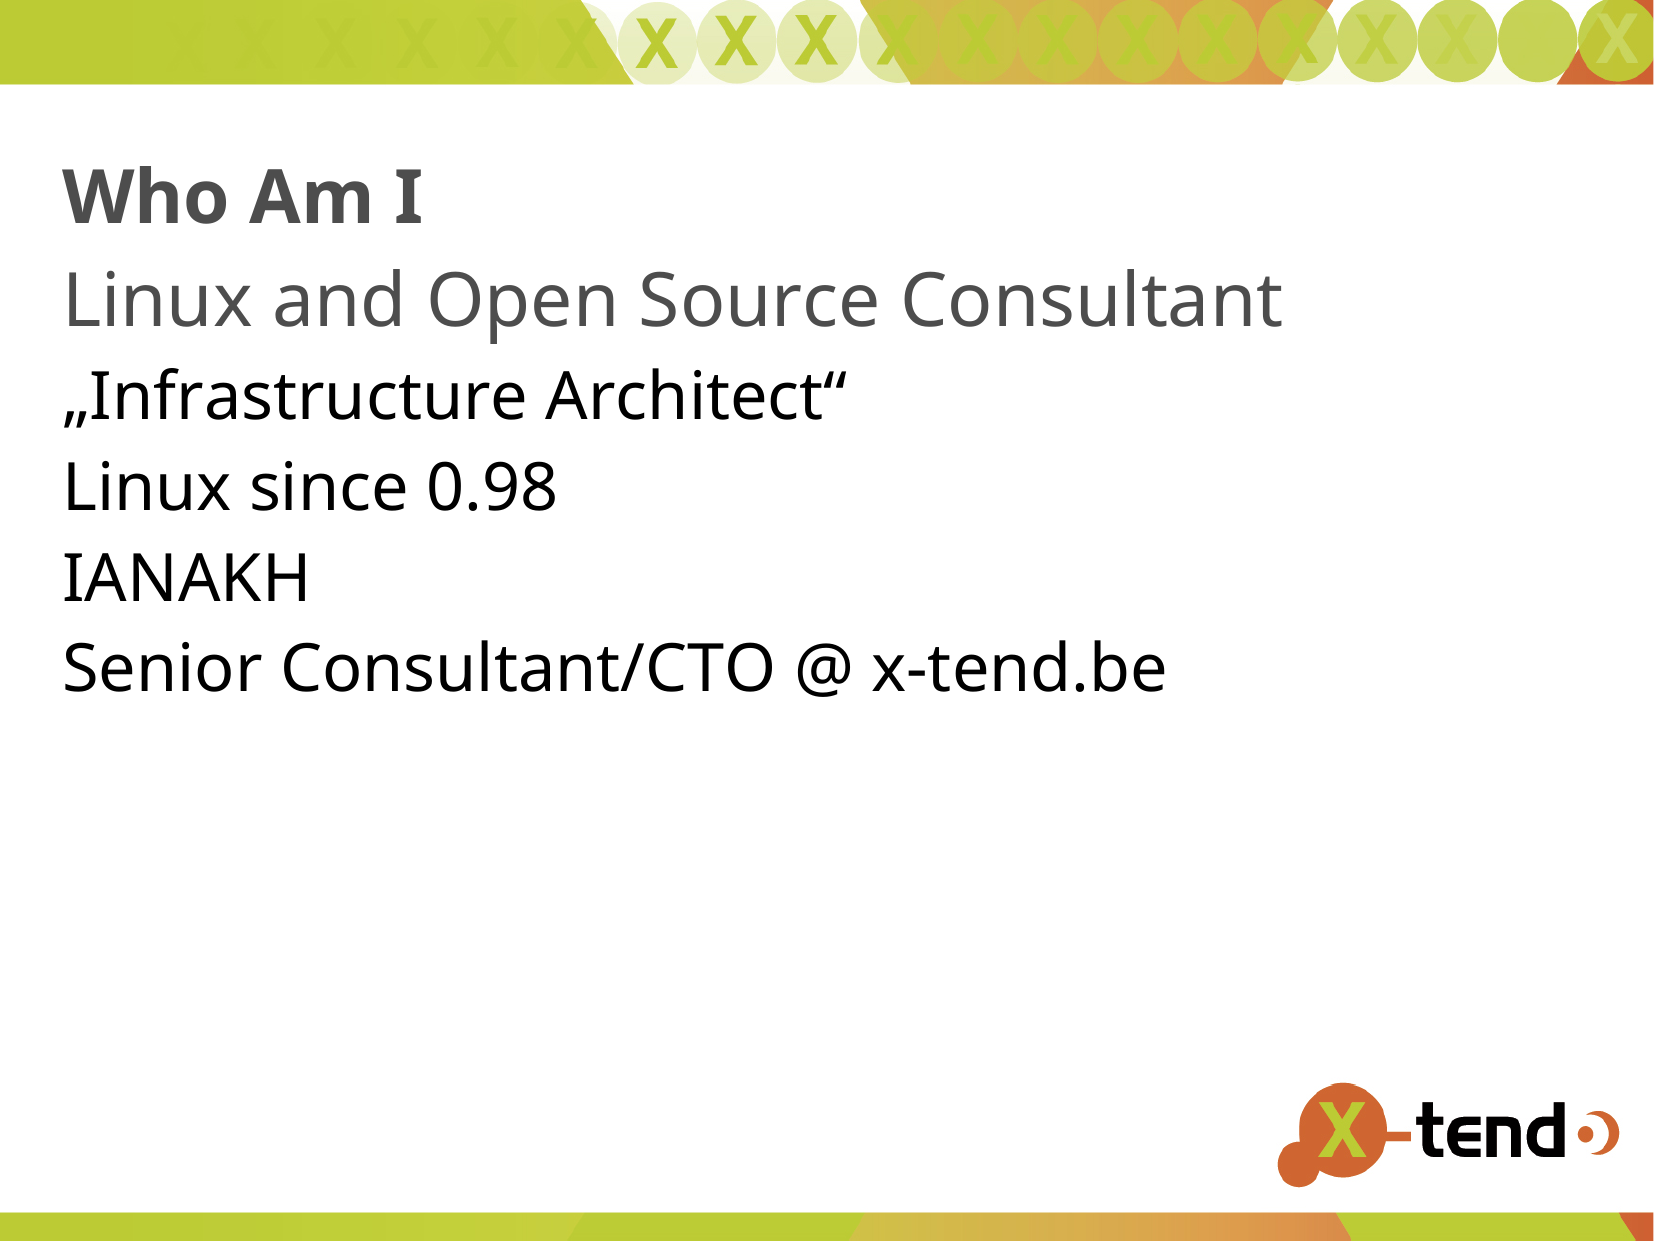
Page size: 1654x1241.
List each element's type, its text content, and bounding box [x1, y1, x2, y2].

text_box Who Am I Linux and Open Source Consultant „Infrastructure Architect“ Linux since 0.98 IANAKH Senior Consultant/CTO @ x-tend.be [47, 135, 1426, 1231]
picture [0, 0, 1654, 1241]
